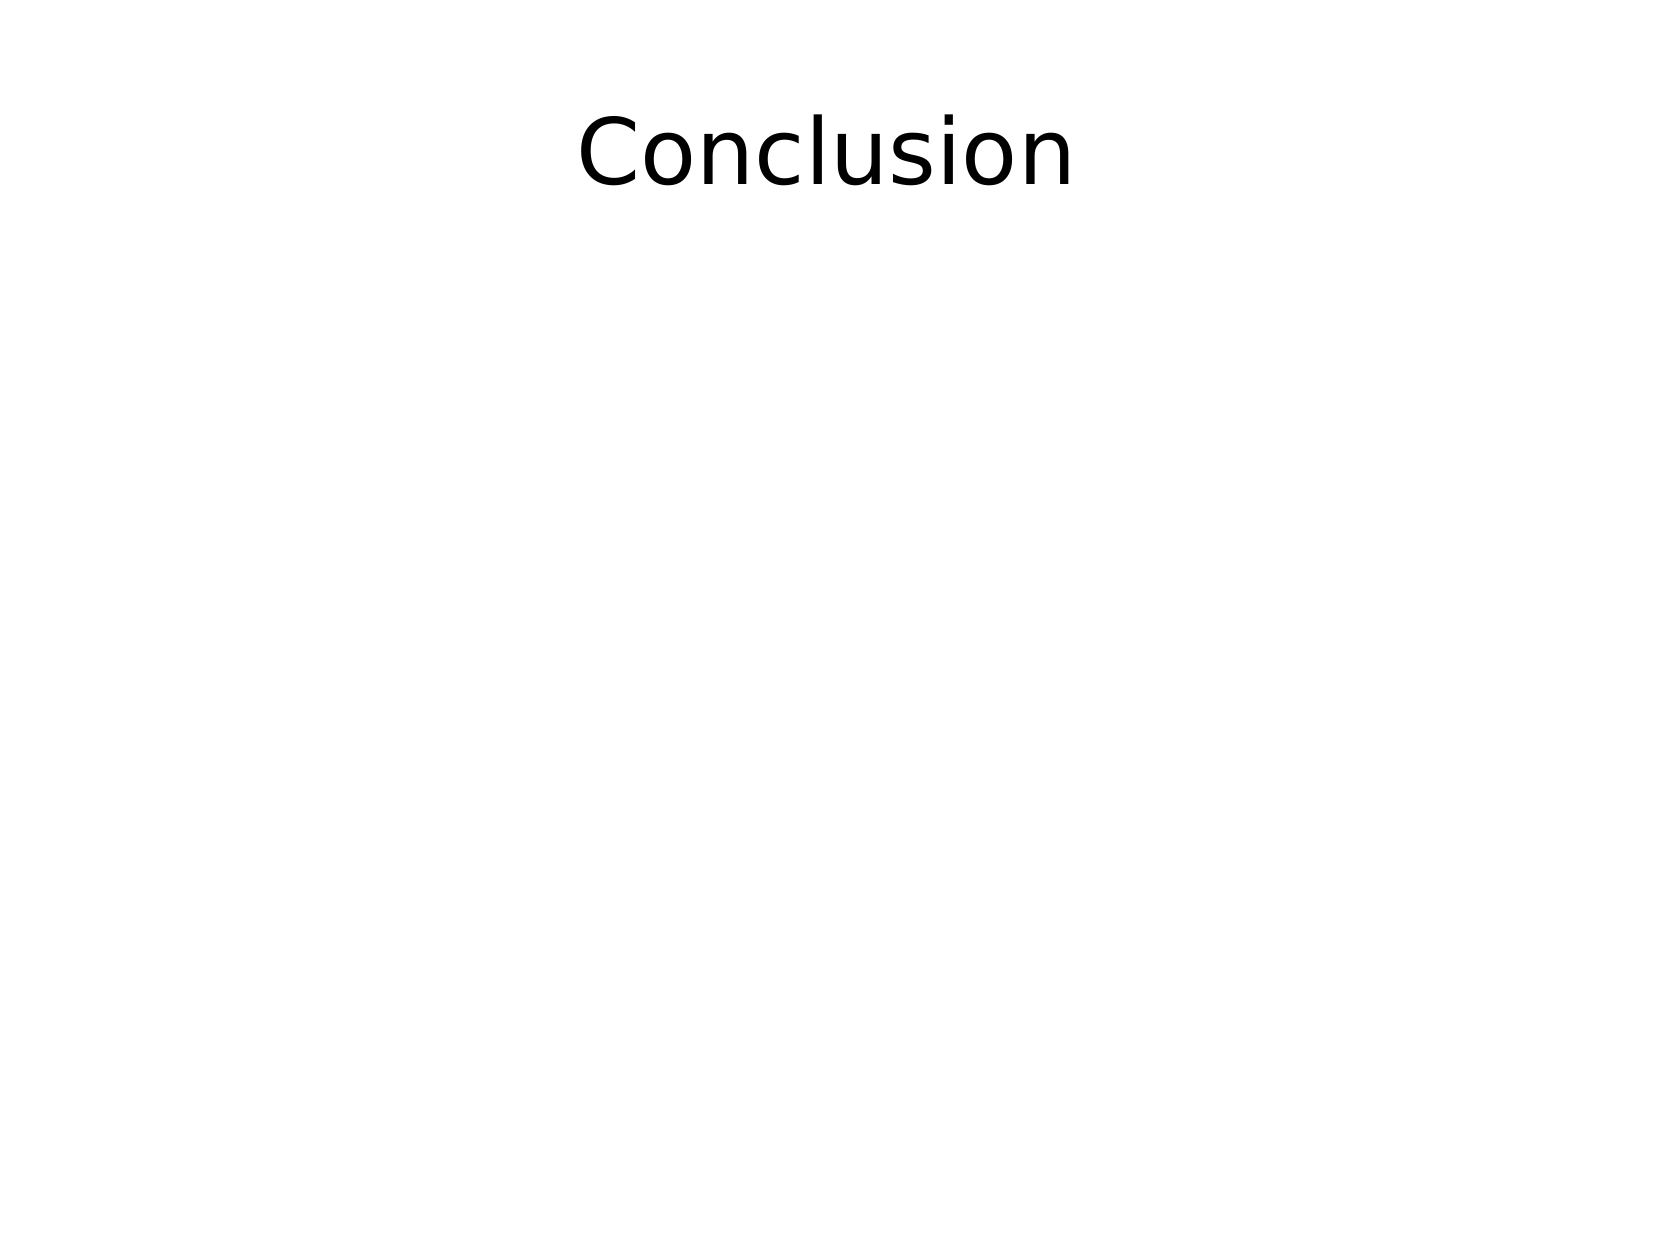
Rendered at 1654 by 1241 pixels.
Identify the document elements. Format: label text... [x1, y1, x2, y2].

title Conclusion [82, 49, 1571, 257]
